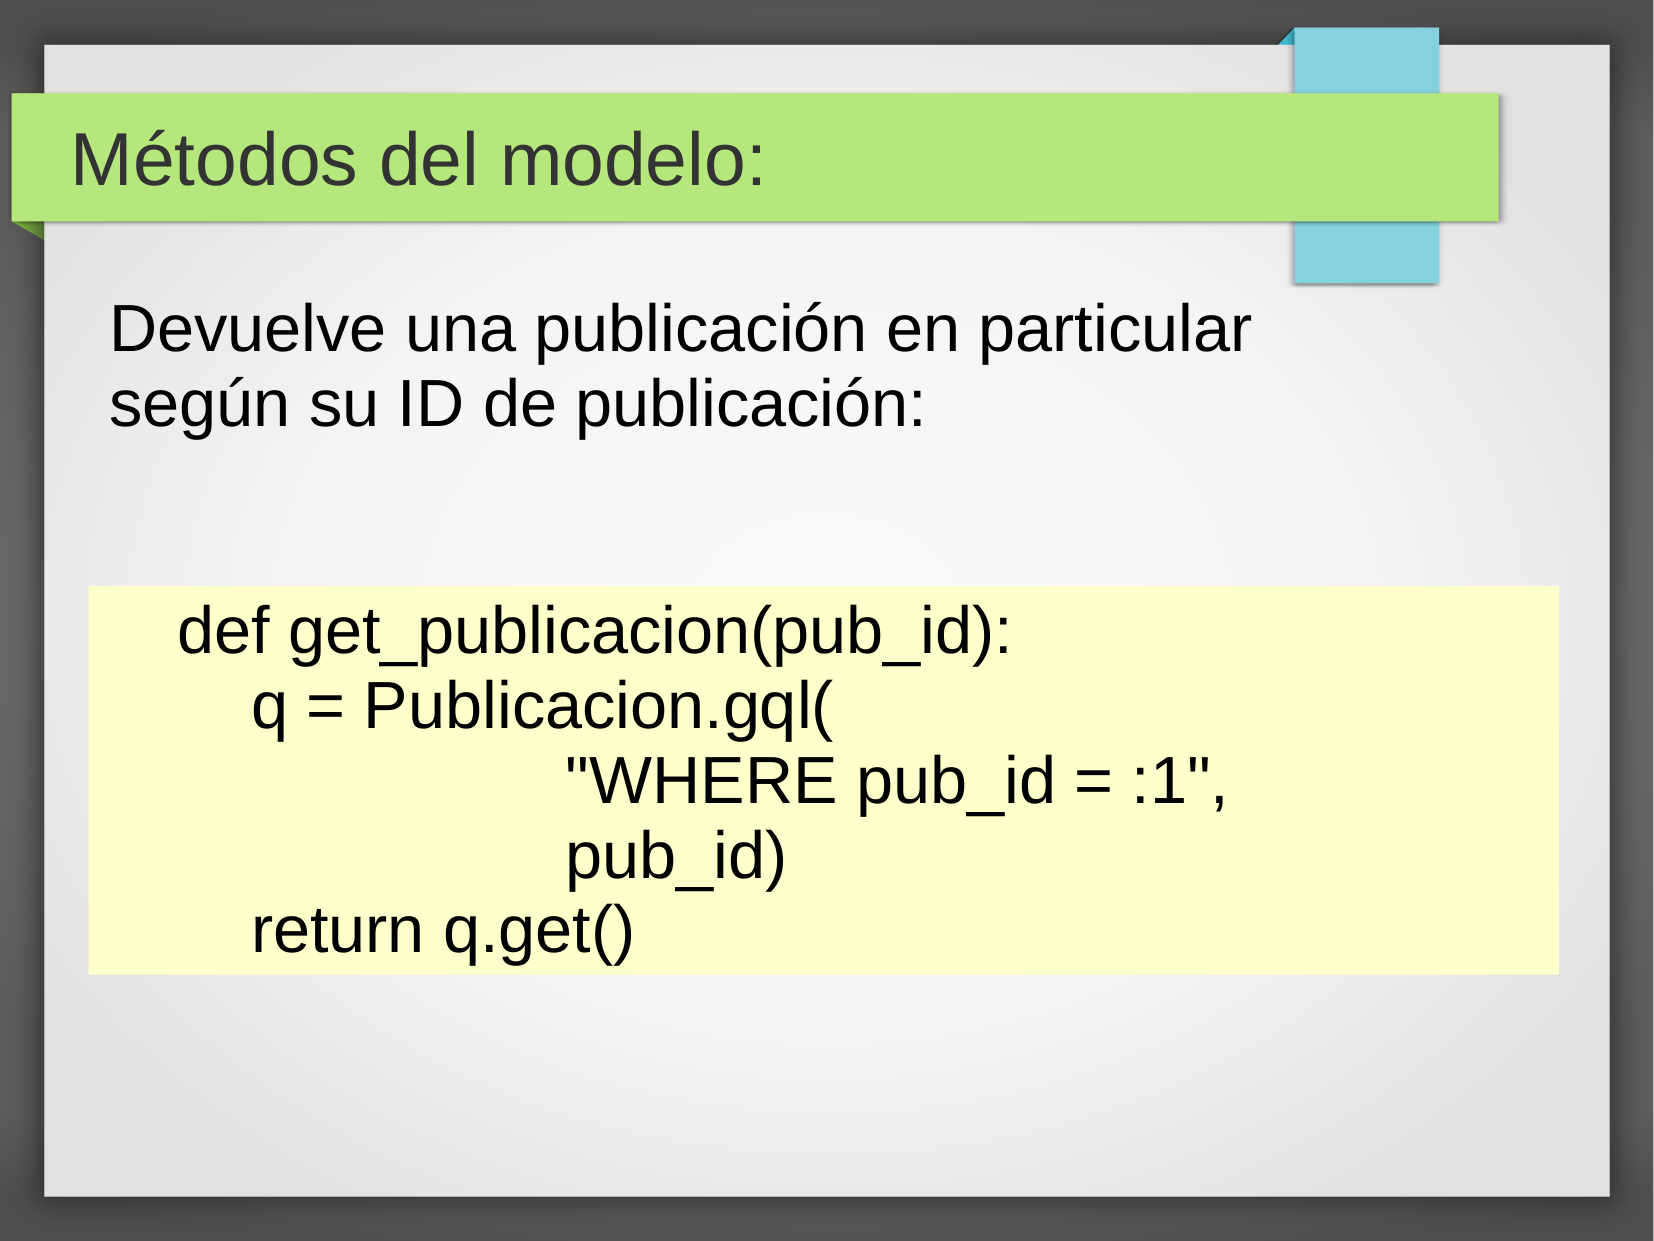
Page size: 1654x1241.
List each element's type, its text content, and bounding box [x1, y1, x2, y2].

title Métodos del modelo: [70, 106, 1229, 213]
picture [0, 0, 1654, 1241]
text_box Devuelve una publicación en particular según su ID de publicación: [94, 283, 1465, 448]
text_box def get_publicacion(pub_id): q = Publicacion.gql( "WHERE pub_id = :1", pub_id) return q.get() [88, 585, 1560, 975]
